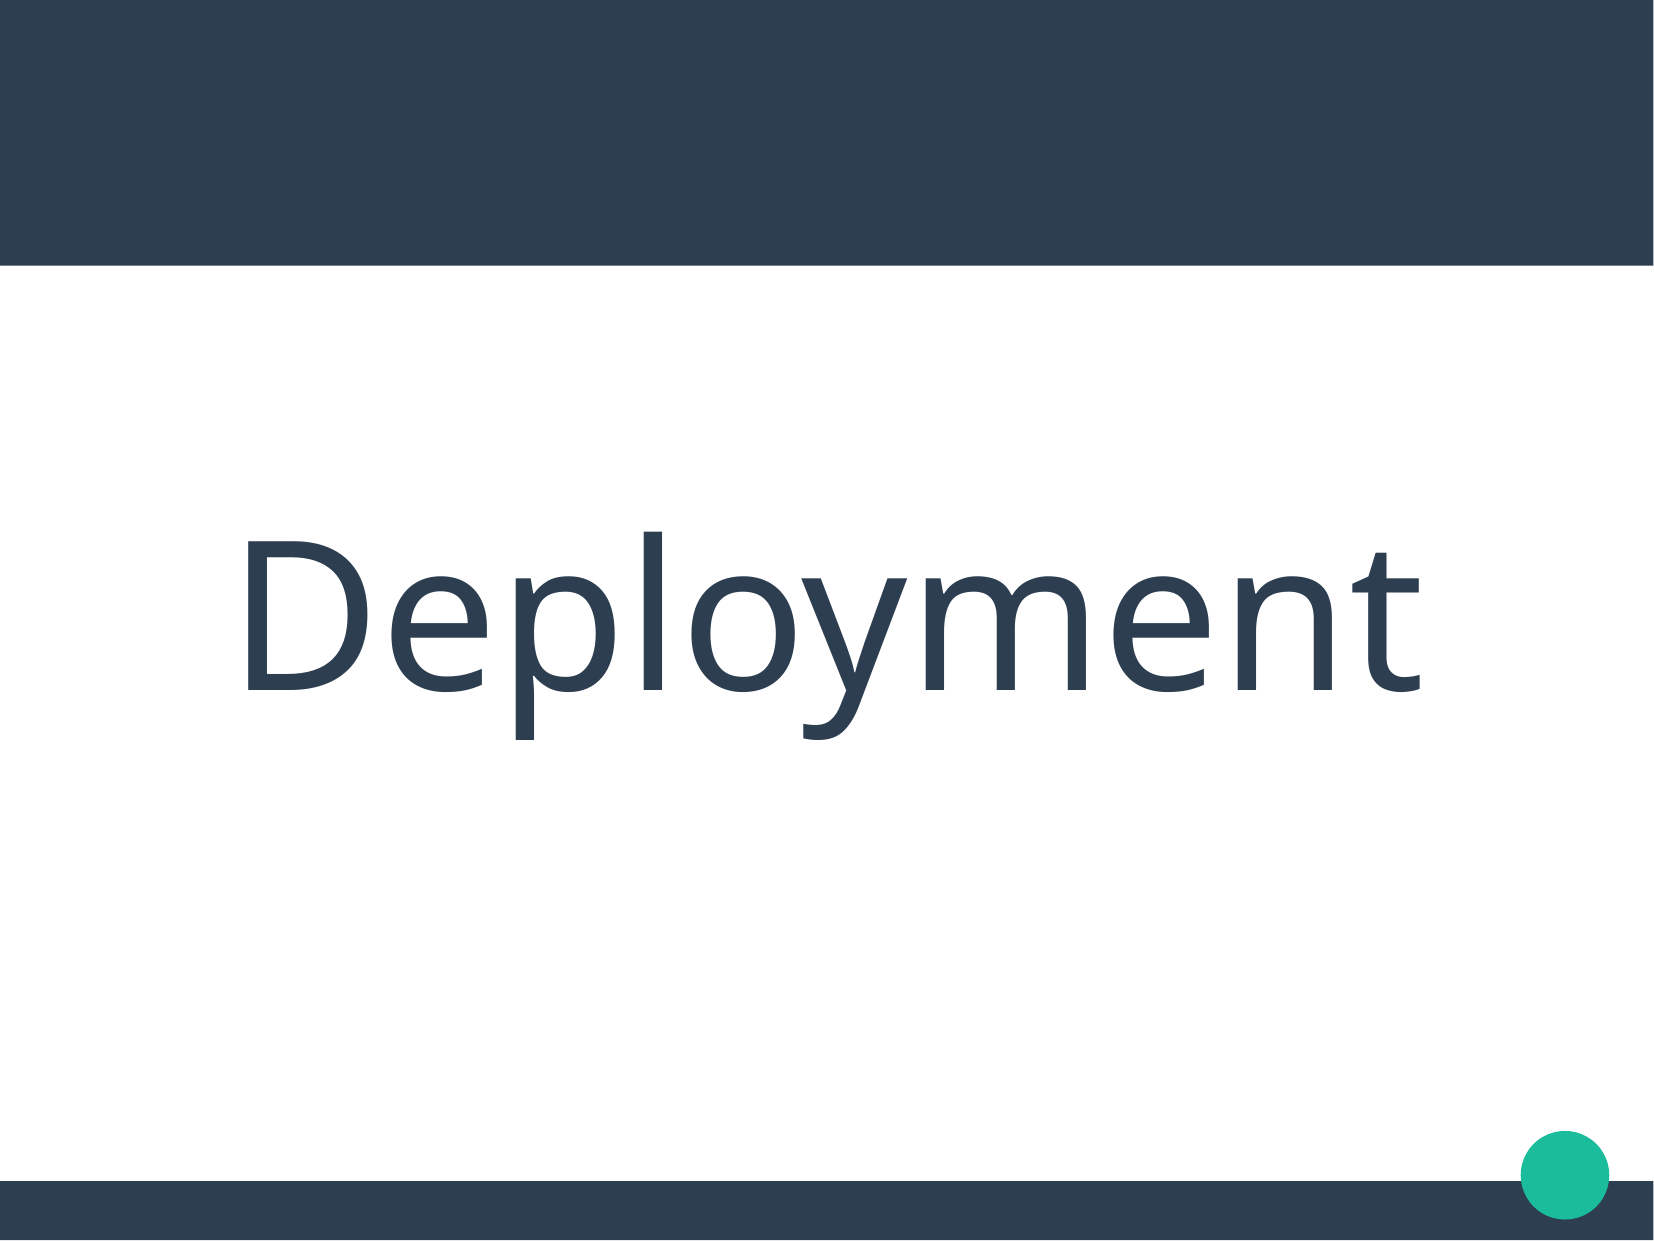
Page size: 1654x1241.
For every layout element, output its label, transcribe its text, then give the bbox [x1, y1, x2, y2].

subtitle Deployment [59, 49, 1595, 1170]
